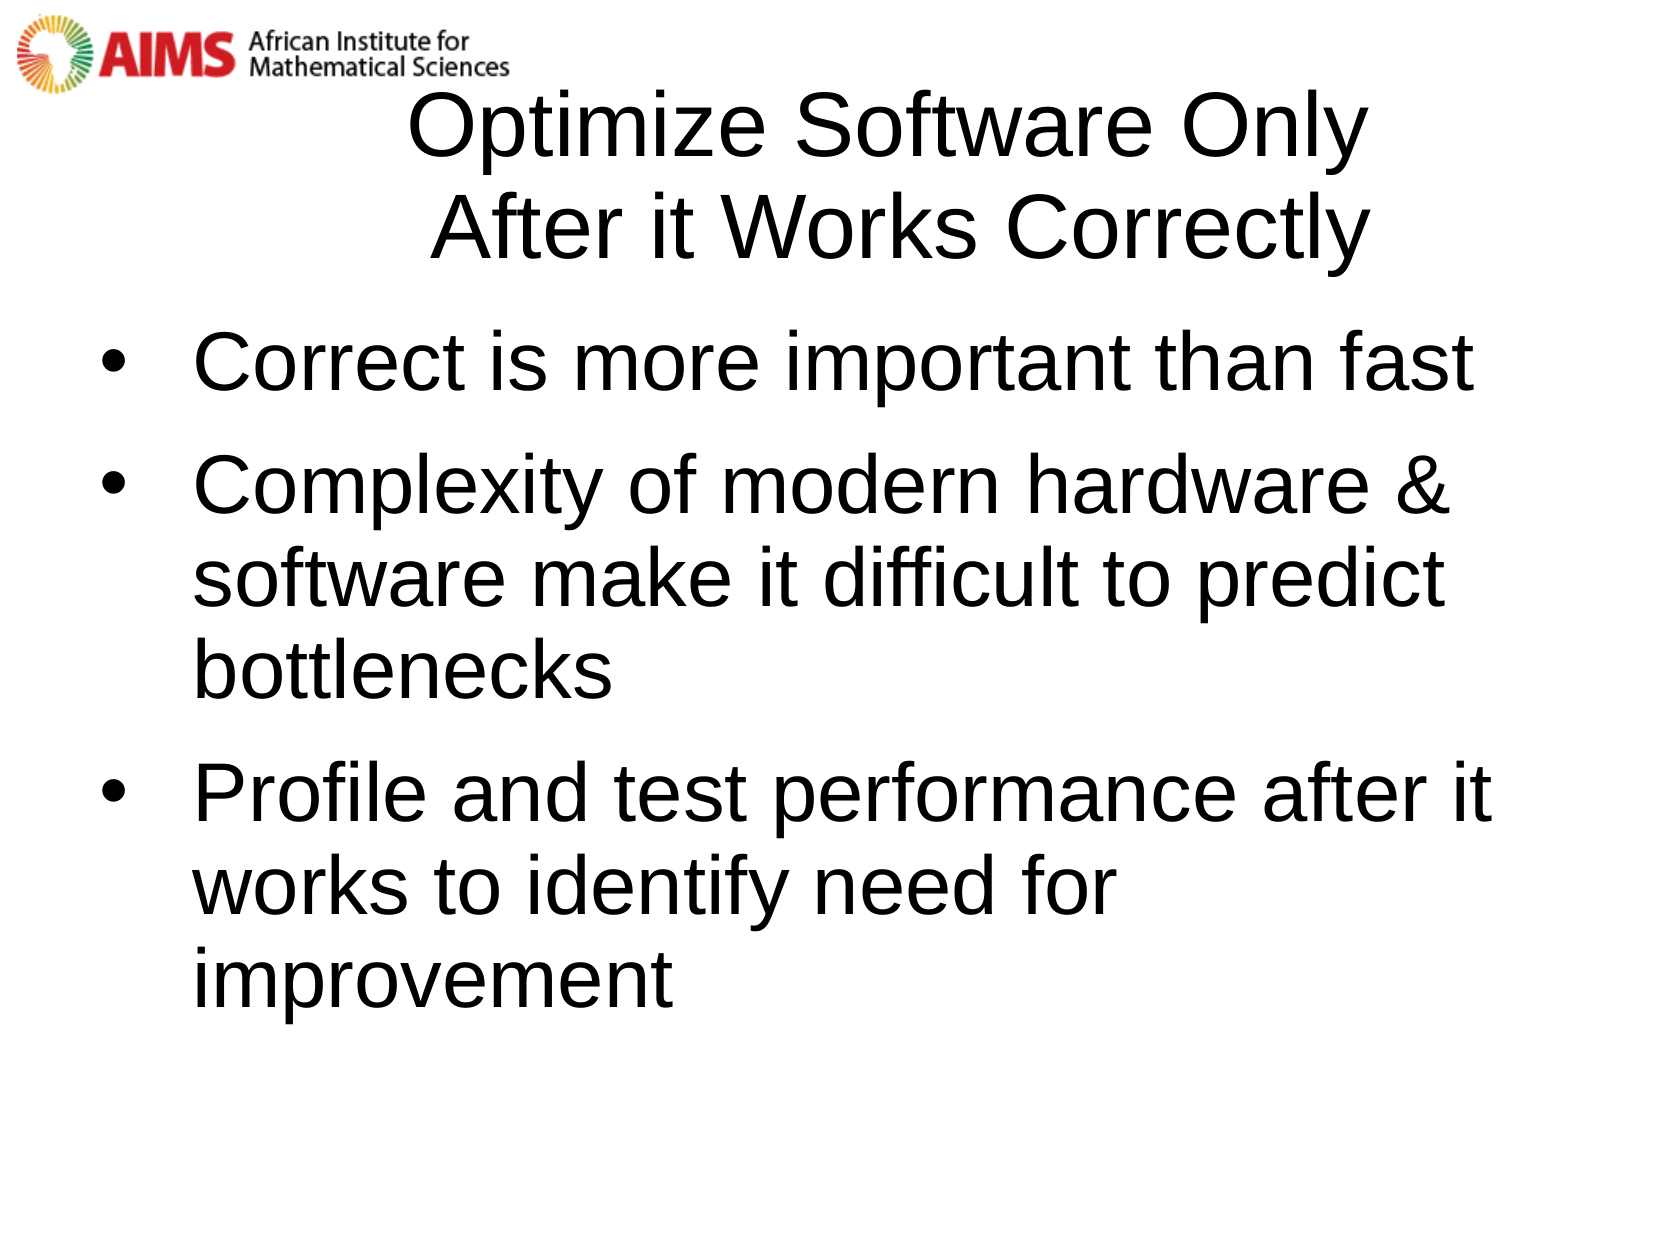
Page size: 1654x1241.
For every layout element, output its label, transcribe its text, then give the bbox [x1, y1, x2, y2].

picture [17, 14, 511, 94]
title Optimize Software Only After it Works Correctly [231, 66, 1572, 288]
list Correct is more important than fast Complexity of modern hardware & software make it difficult to predict bottlenecks Profile and test performance after it works to identify need for improvement [82, 308, 1572, 1080]
